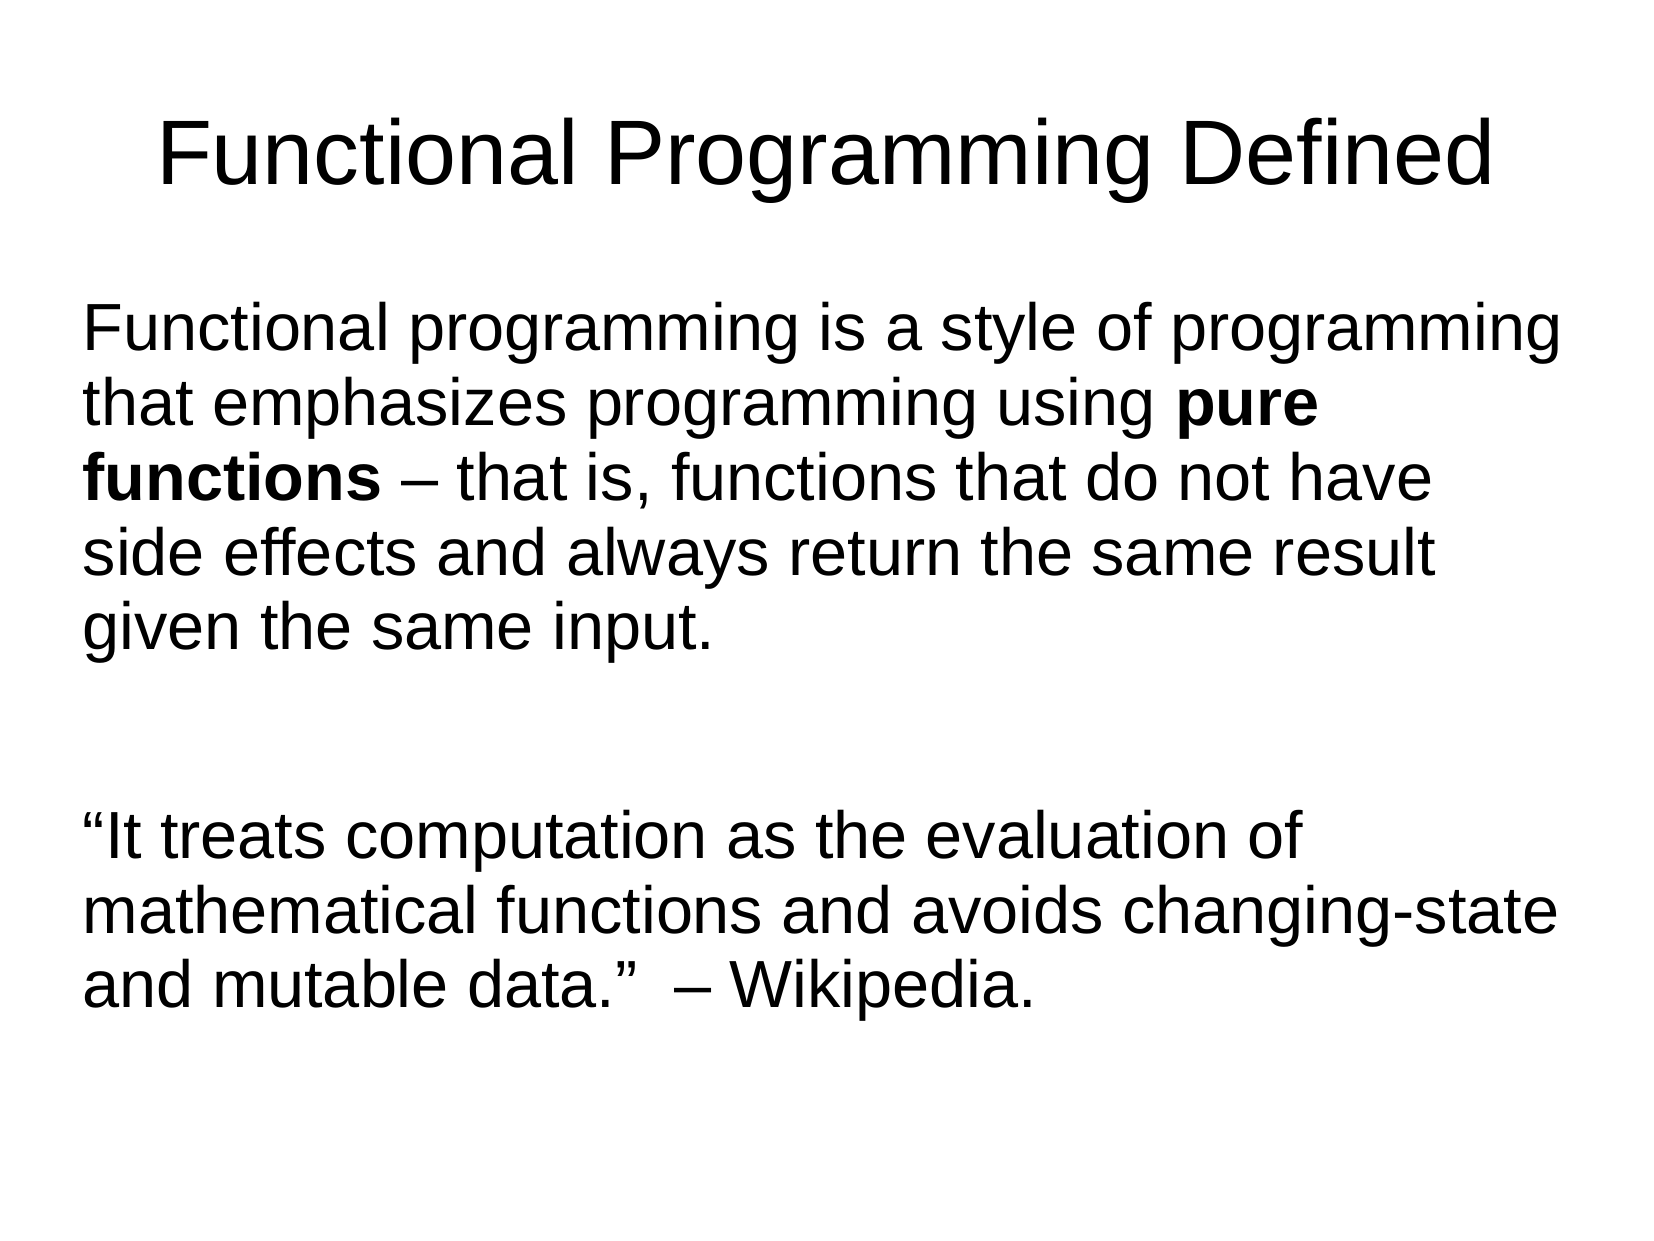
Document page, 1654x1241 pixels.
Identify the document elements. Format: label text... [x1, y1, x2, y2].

list Functional programming is a style of programming that emphasizes programming using pure functions – that is, functions that do not have side effects and always return the same result given the same input. “It treats computation as the evaluation of mathematical functions and avoids changing-state and mutable data.” – Wikipedia. [82, 290, 1571, 1010]
title Functional Programming Defined [82, 49, 1571, 257]
